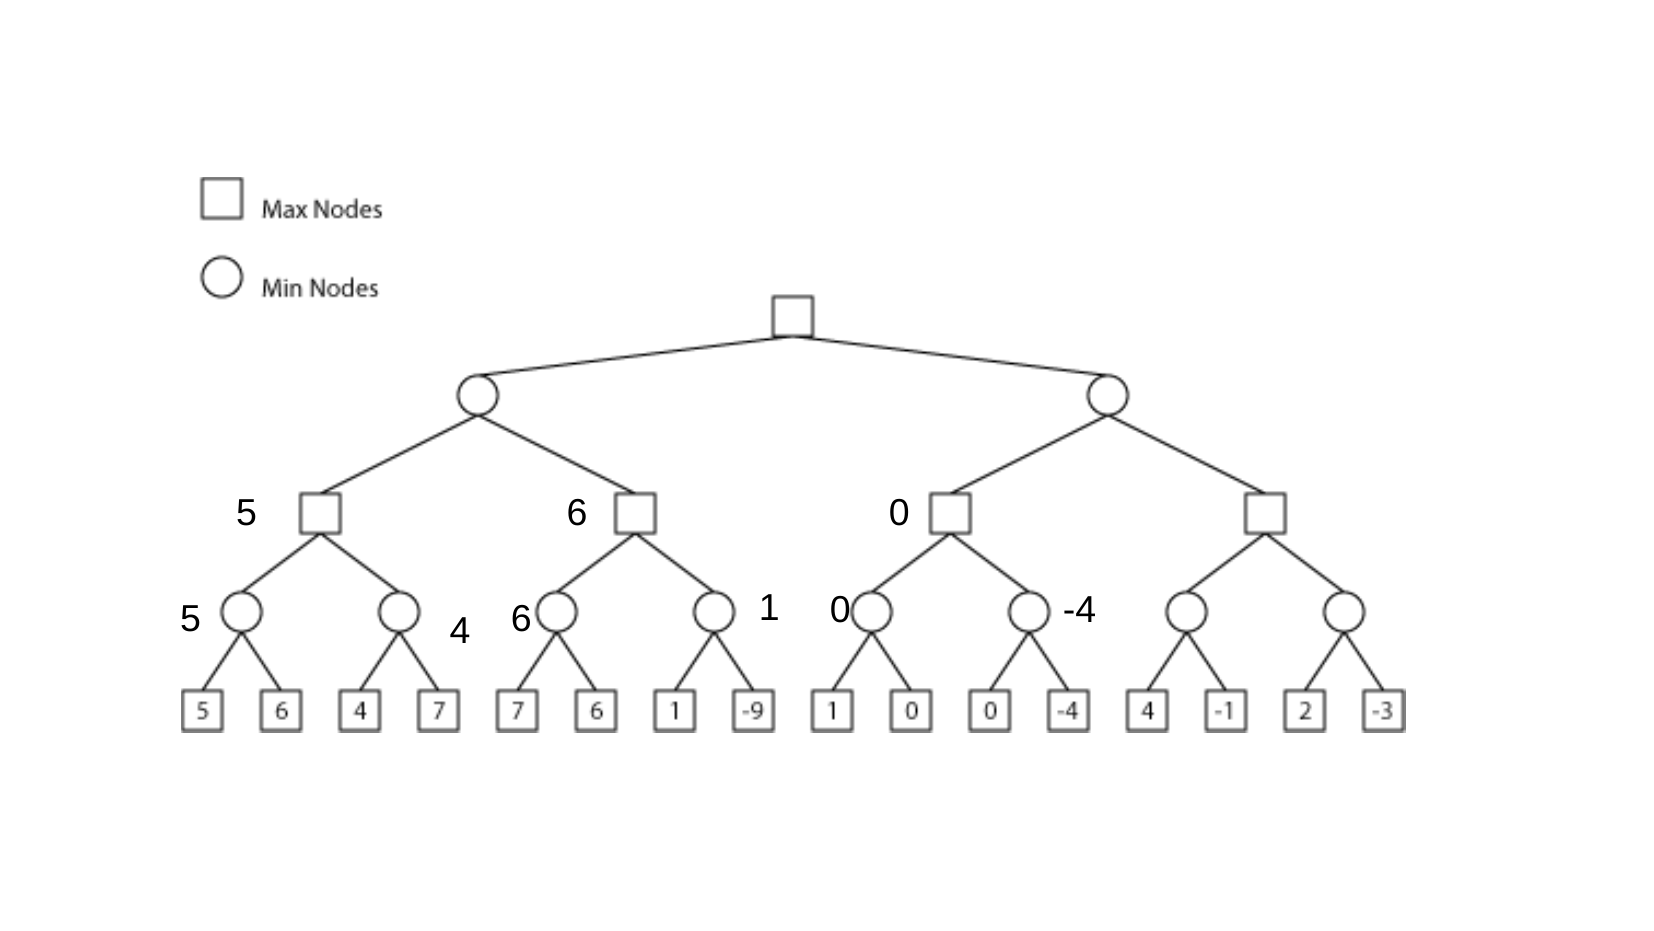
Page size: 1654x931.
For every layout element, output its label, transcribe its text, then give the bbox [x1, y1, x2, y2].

picture [181, 177, 1406, 733]
text_box 5 [165, 590, 216, 648]
text_box 0 [814, 580, 866, 638]
text_box 1 [744, 578, 795, 636]
text_box -4 [1048, 580, 1111, 638]
text_box 6 [496, 590, 547, 648]
text_box 6 [551, 484, 603, 542]
text_box 0 [874, 484, 925, 542]
text_box 5 [221, 484, 272, 542]
text_box 4 [434, 602, 486, 660]
